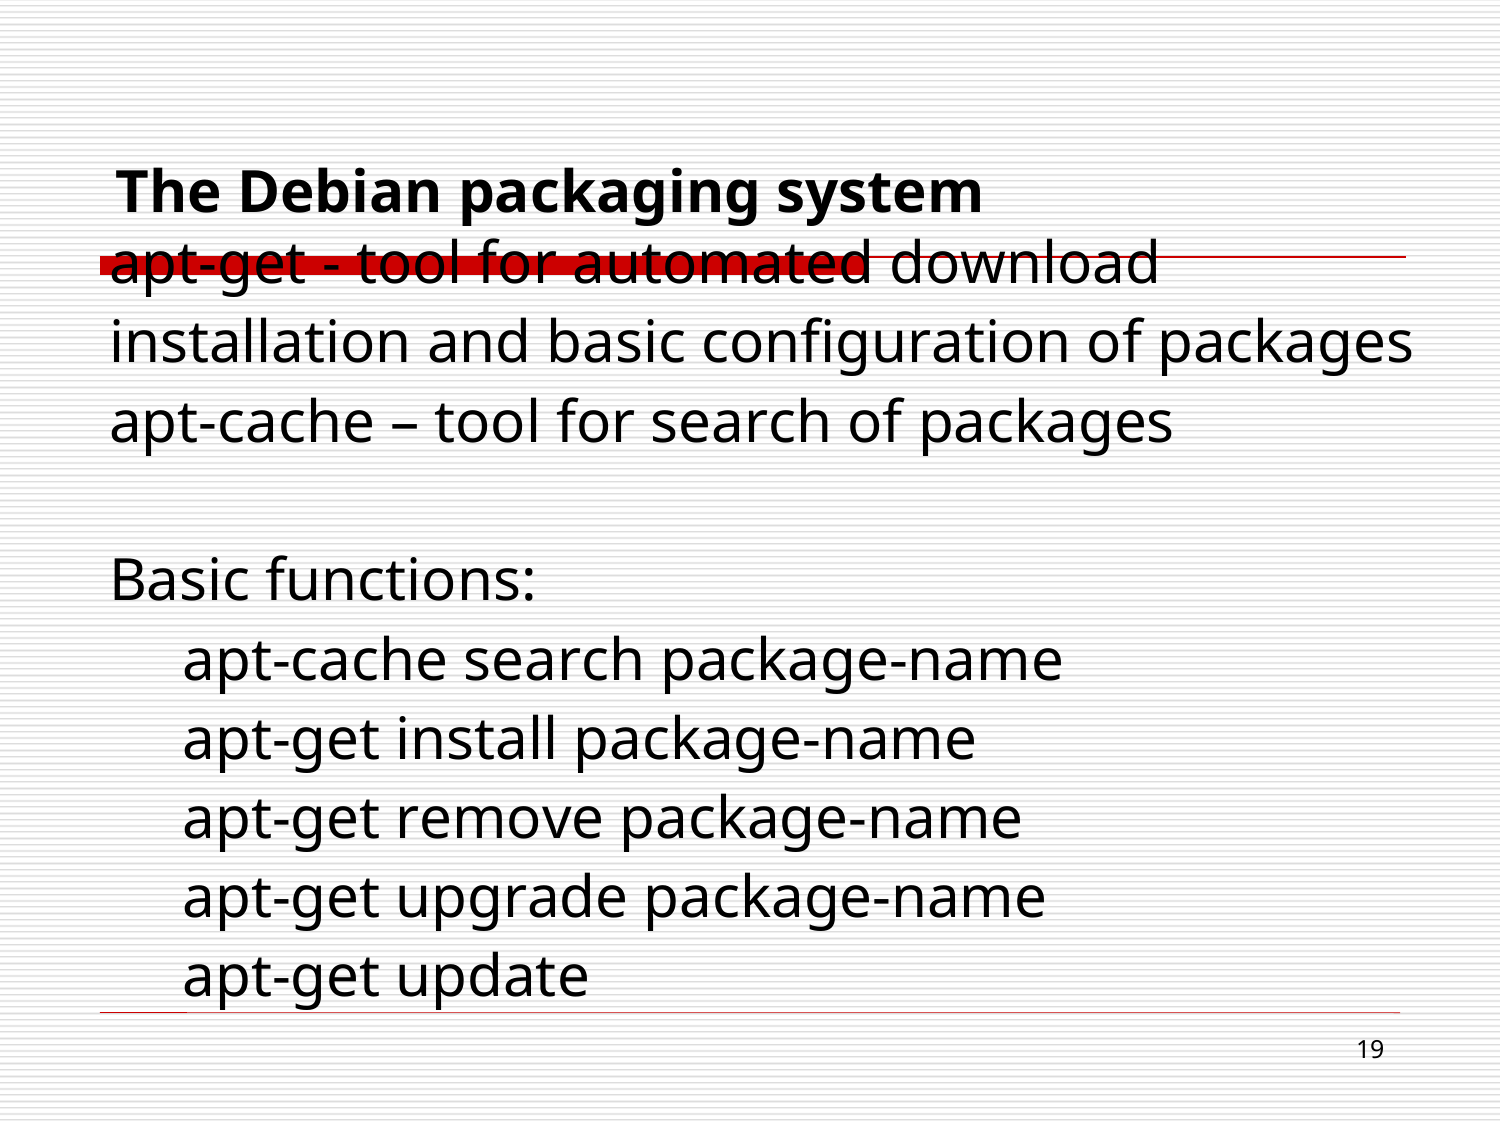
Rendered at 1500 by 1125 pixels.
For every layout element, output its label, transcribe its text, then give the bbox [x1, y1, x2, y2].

picture [0, 0, 1500, 1125]
text_box apt-get - tool for automated download installation and basic configuration of packages apt-cache – tool for search of packages Basic functions: apt-cache search package-name apt-get install package-name apt-get remove package-name apt-get upgrade package-name apt-get update [94, 259, 1477, 1022]
title The Debian packaging system [100, 94, 1376, 238]
